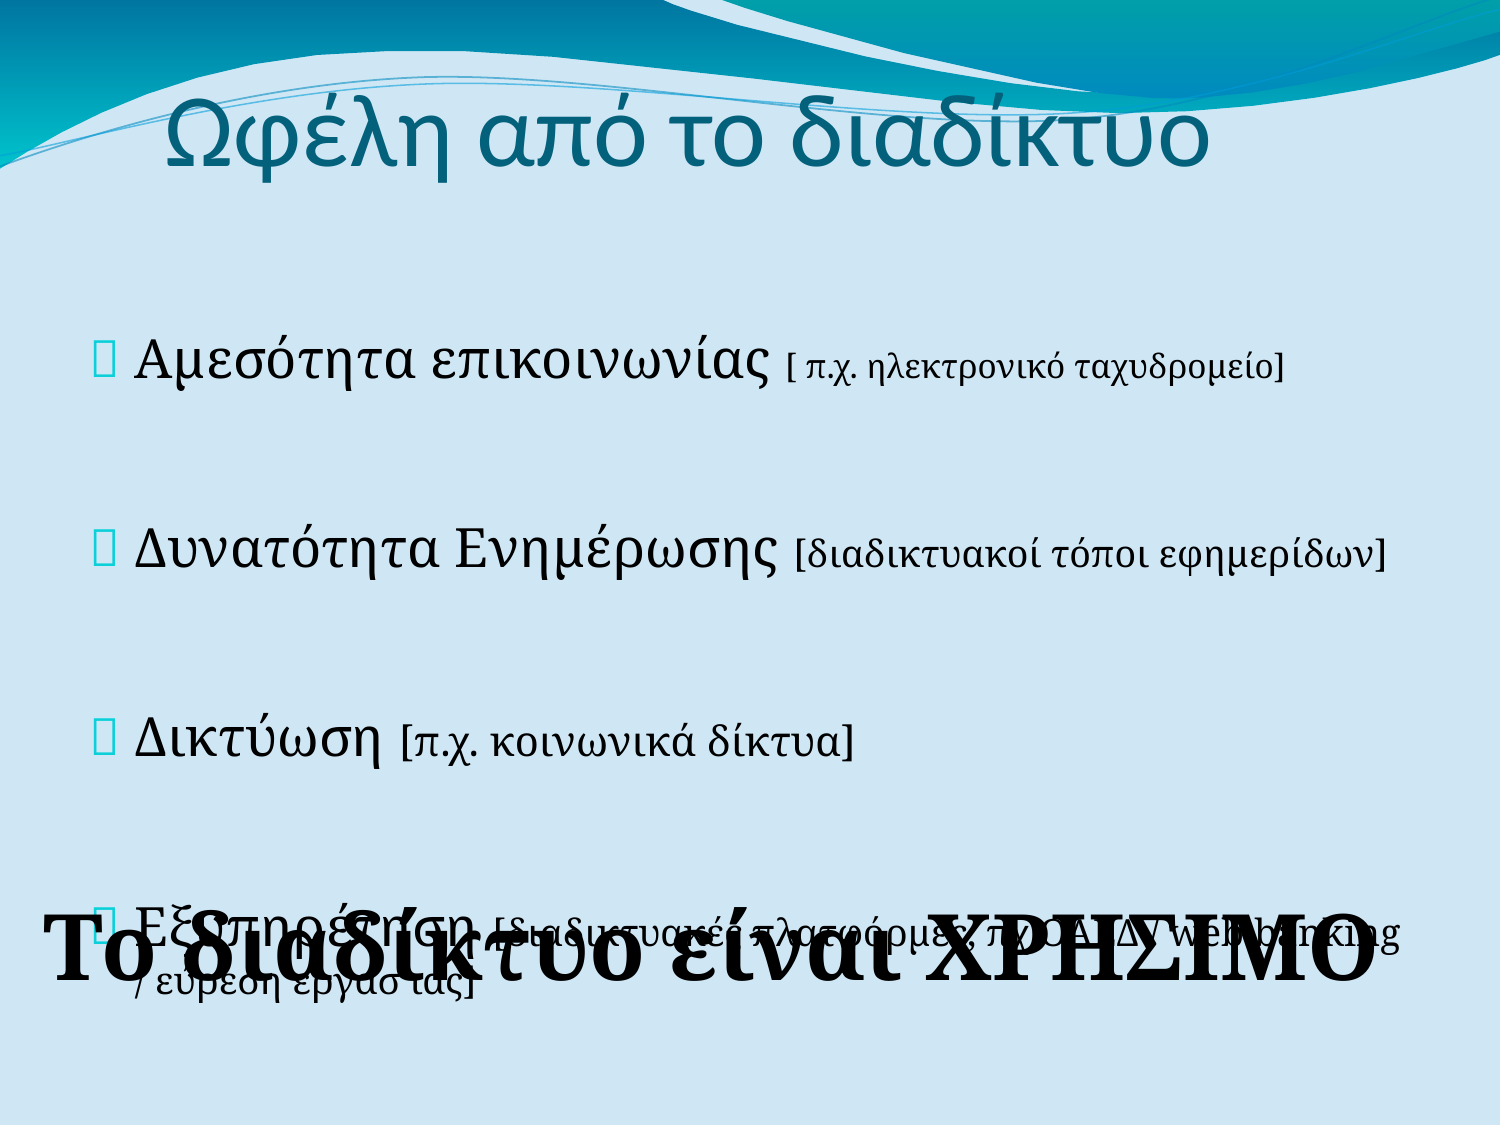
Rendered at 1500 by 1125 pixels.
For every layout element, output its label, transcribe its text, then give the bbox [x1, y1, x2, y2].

text_box Το διαδίκτυο είναι ΧΡΗΣΙΜΟ [28, 881, 1397, 1007]
title Ωφέλη από το διαδίκτυο [150, 54, 1500, 243]
list Αμεσότητα επικοινωνίας [ π.χ. ηλεκτρονικό ταχυδρομείο] Δυνατότητα Ενημέρωσης [διαδικτυακοί τόποι εφημερίδων] Δικτύωση [π.χ. κοινωνικά δίκτυα] Εξυπηρέτηση [διαδικτυακές πλατφόρμες, πχ ΟΑΕΔ / web banking / εύρεση εργασ’ιας] [75, 317, 1425, 1038]
